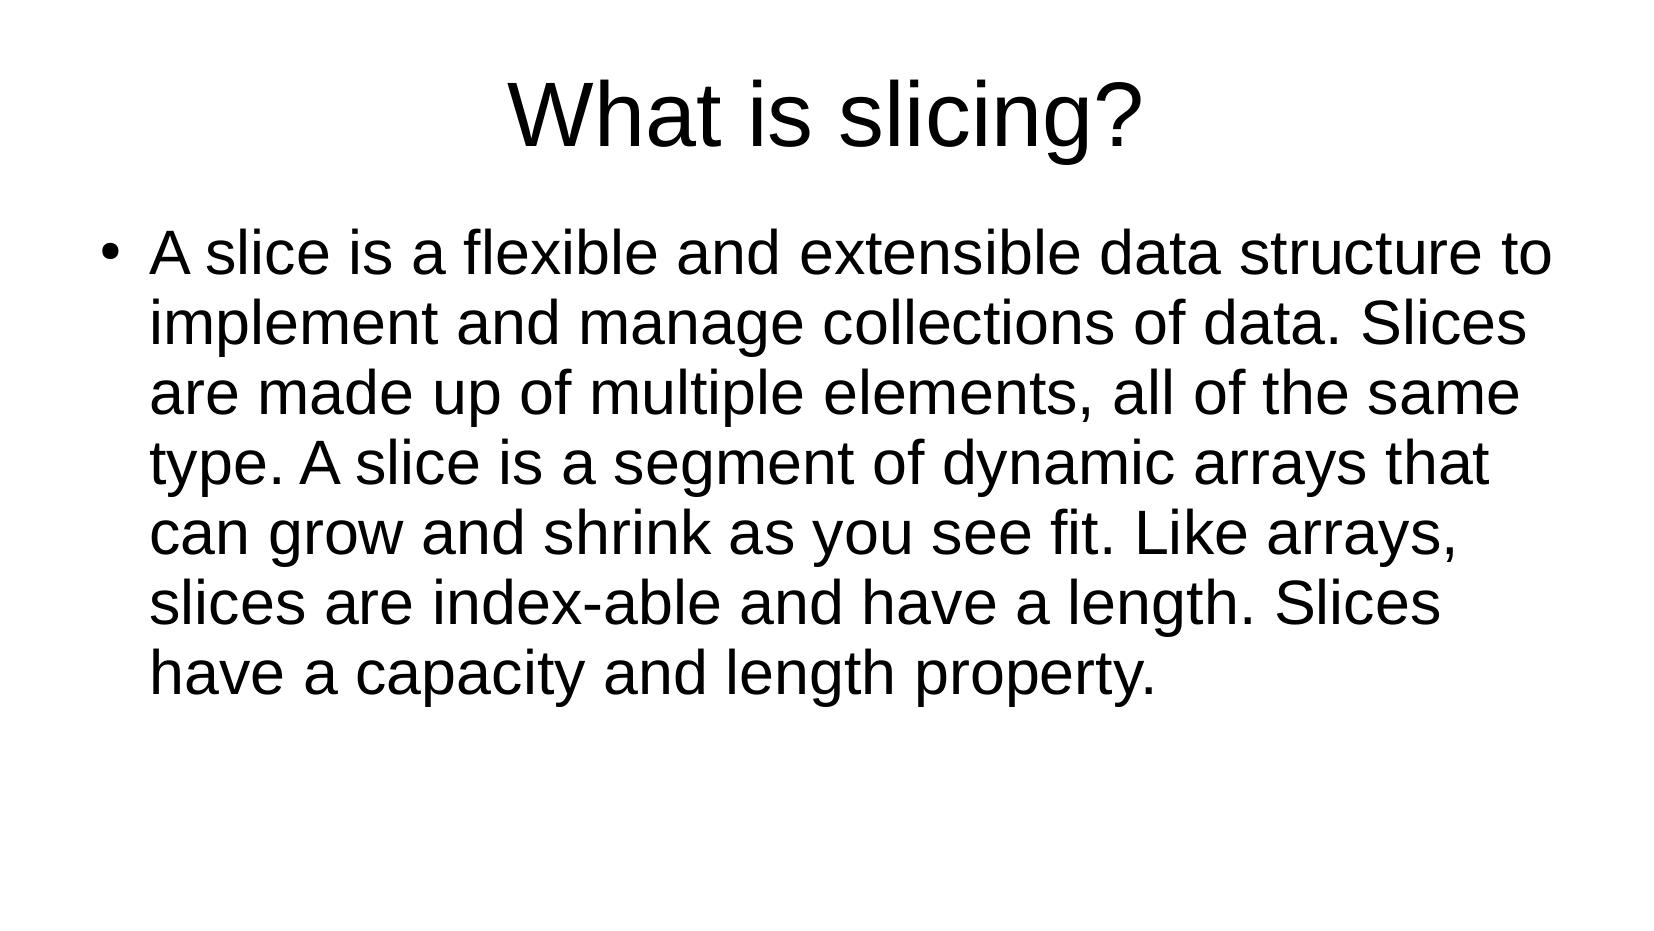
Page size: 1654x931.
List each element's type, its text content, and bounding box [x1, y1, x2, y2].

list A slice is a flexible and extensible data structure to implement and manage collections of data. Slices are made up of multiple elements, all of the same type. A slice is a segment of dynamic arrays that can grow and shrink as you see fit. Like arrays, slices are index-able and have a length. Slices have a capacity and length property. [82, 217, 1571, 758]
title What is slicing? [82, 37, 1571, 193]
